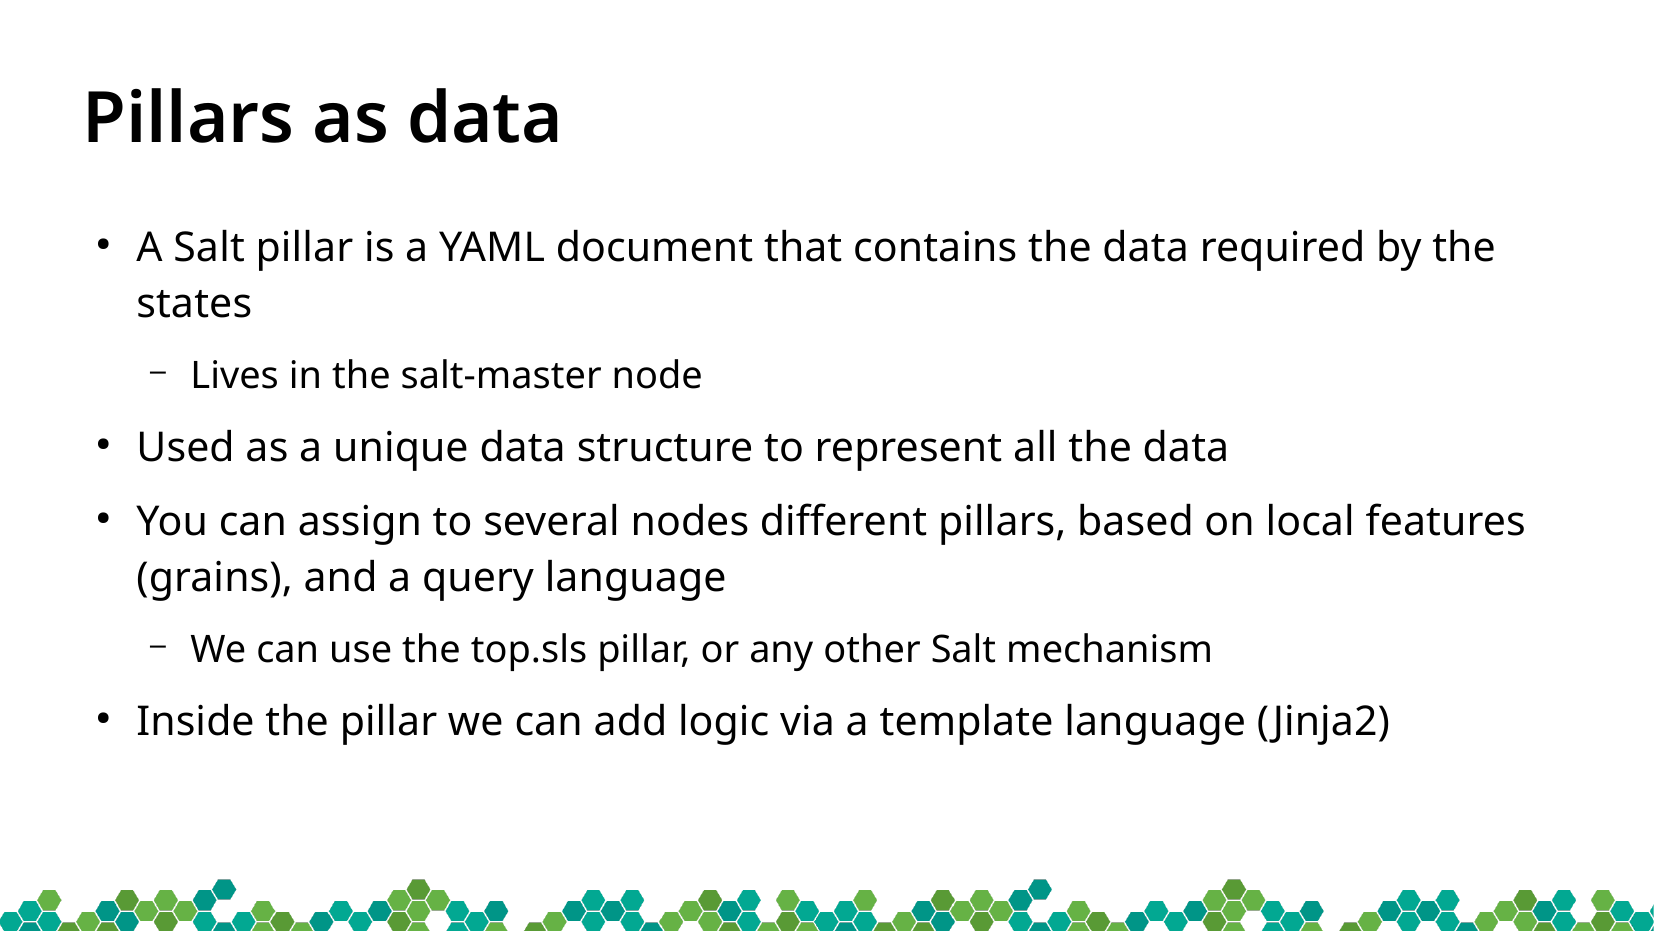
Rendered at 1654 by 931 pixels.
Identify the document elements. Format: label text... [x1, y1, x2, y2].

title Pillars as data [82, 37, 1571, 193]
picture [0, 871, 1654, 931]
list A Salt pillar is a YAML document that contains the data required by the states Lives in the salt-master node Used as a unique data structure to represent all the data You can assign to several nodes different pillars, based on local features (grains), and a query language We can use the top.sls pillar, or any other Salt mechanism Inside the pillar we can add logic via a template language (Jinja2) [82, 217, 1571, 758]
